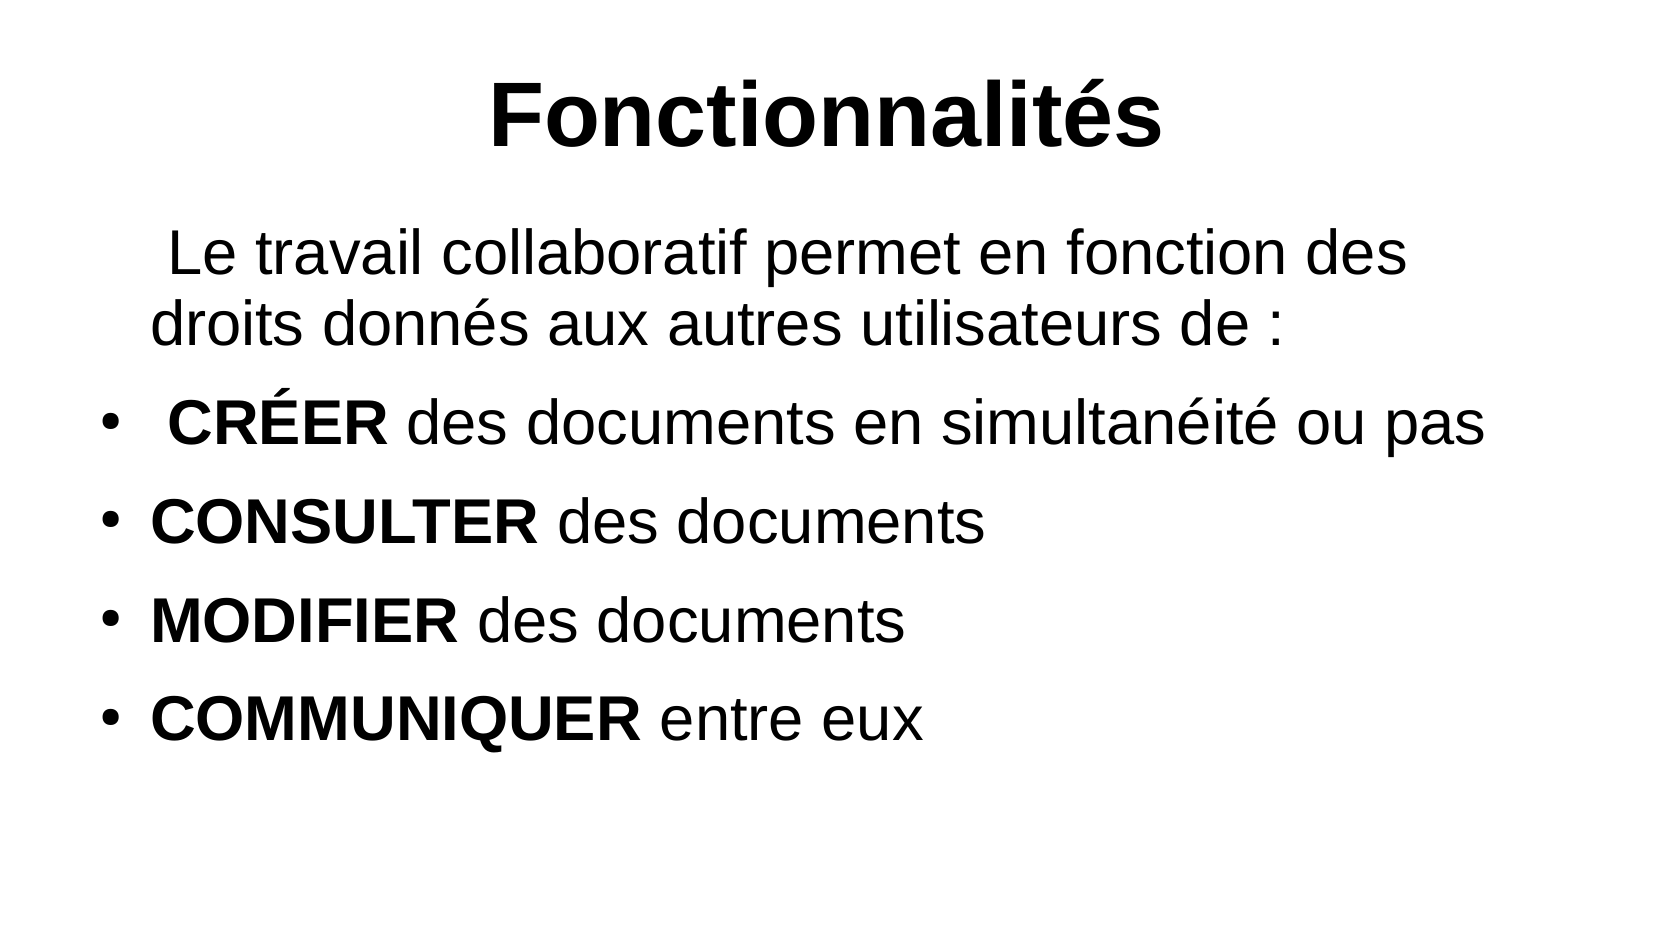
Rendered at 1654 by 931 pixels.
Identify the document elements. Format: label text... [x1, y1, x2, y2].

list Le travail collaboratif permet en fonction des droits donnés aux autres utilisateurs de : CRÉER des documents en simultanéité ou pas CONSULTER des documents MODIFIER des documents COMMUNIQUER entre eux [82, 217, 1571, 758]
title Fonctionnalités [82, 37, 1571, 193]
